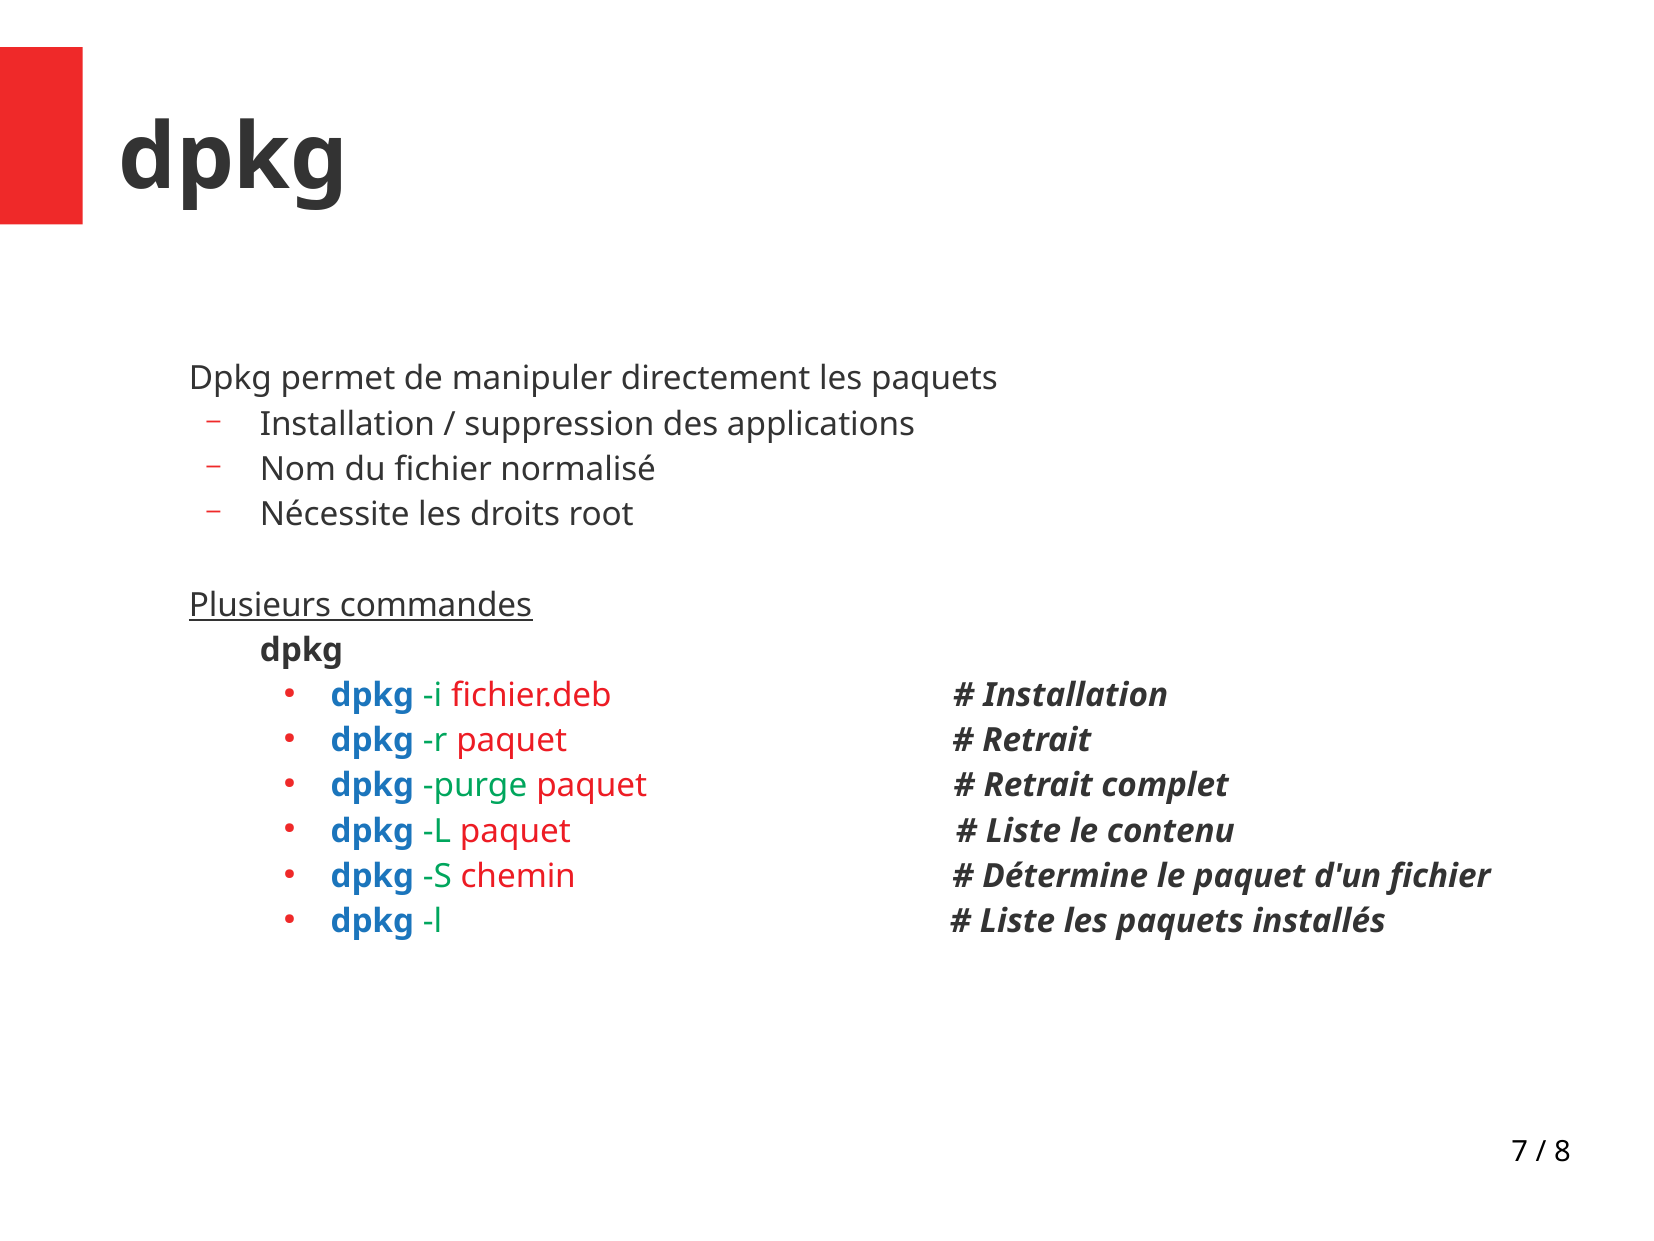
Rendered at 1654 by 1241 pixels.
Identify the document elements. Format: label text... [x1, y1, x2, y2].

list Dpkg permet de manipuler directement les paquets Installation / suppression des applications Nom du fichier normalisé Nécessite les droits root Plusieurs commandes dpkg dpkg -i fichier.deb # Installation dpkg -r paquet # Retrait dpkg -purge paquet # Retrait complet dpkg -L paquet # Liste le contenu dpkg -S chemin # Détermine le paquet d'un fichier dpkg -l # Liste les paquets installés [118, 354, 1536, 1074]
title dpkg [118, 49, 1571, 257]
